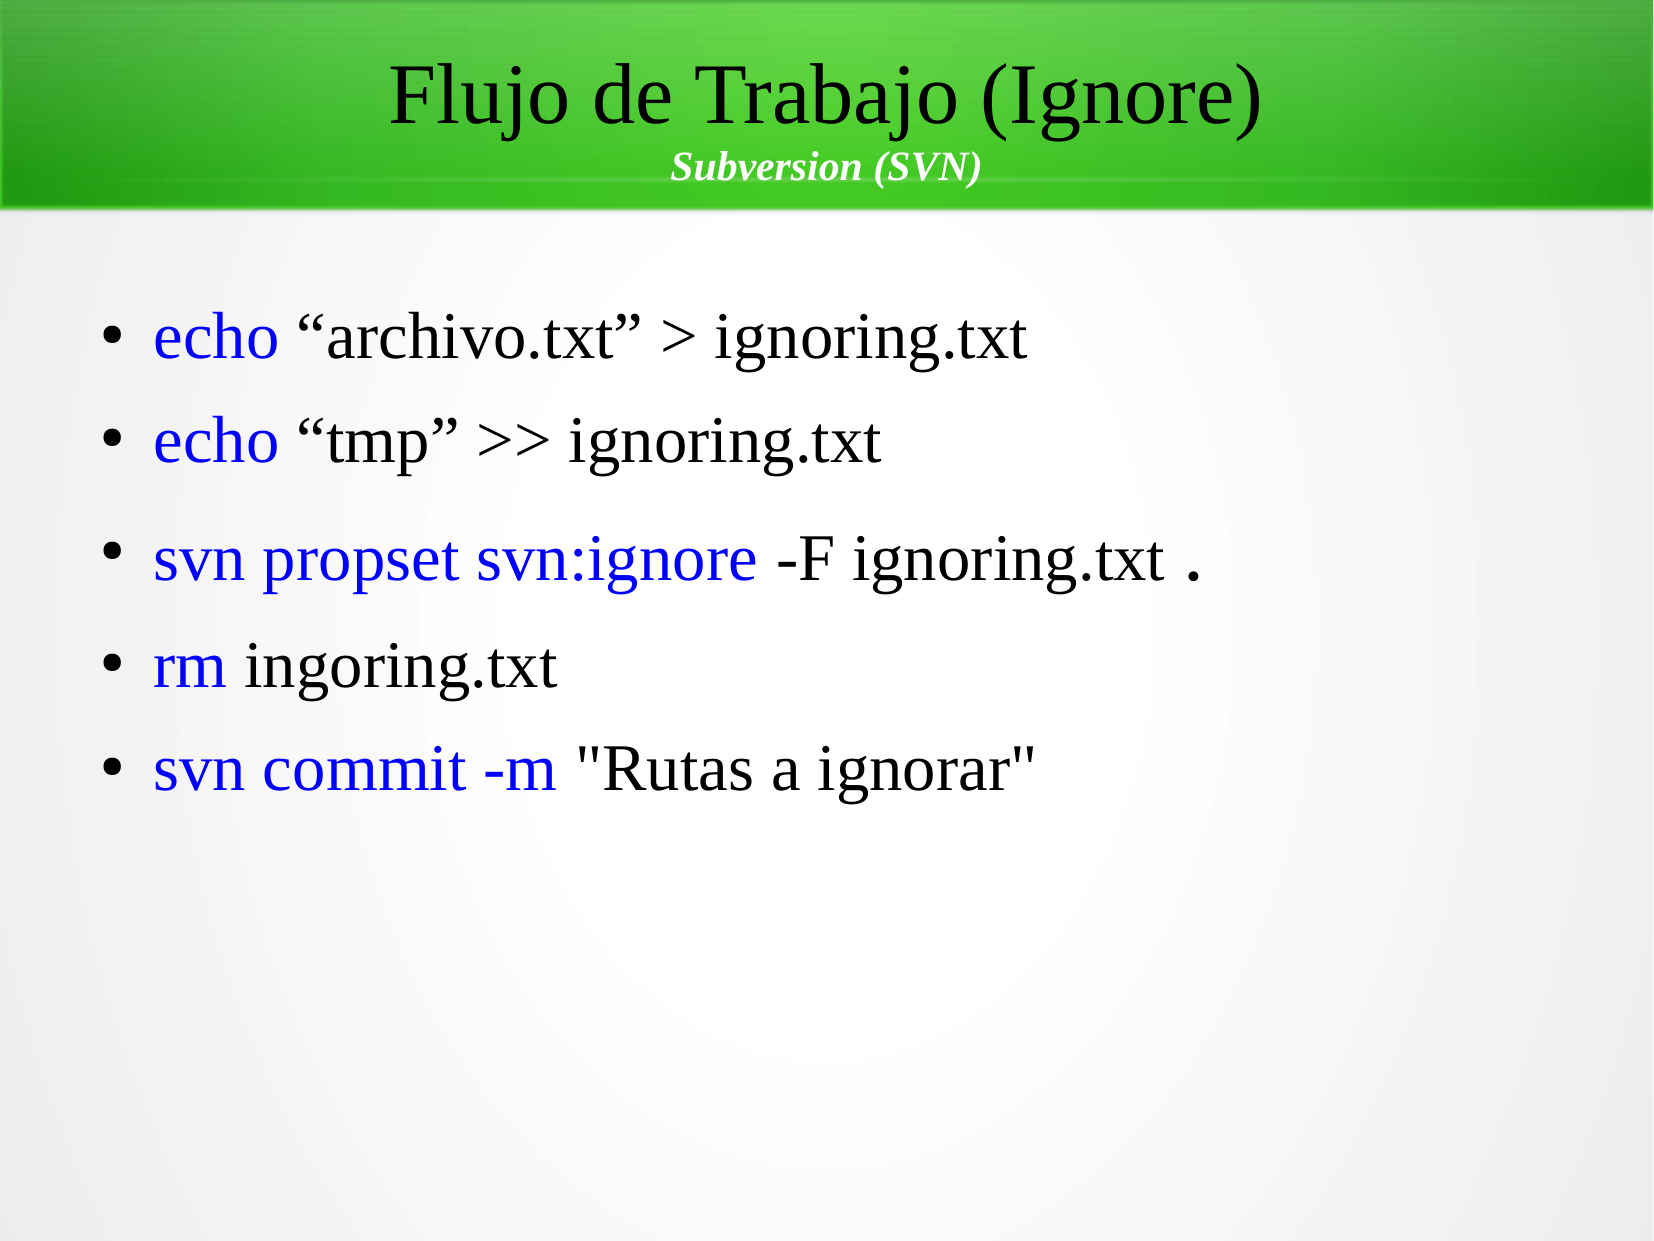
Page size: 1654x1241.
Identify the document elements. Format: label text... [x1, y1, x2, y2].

picture [0, 0, 1654, 1241]
list echo “archivo.txt” > ignoring.txt echo “tmp” >> ignoring.txt svn propset svn:ignore -F ignoring.txt . rm ingoring.txt svn commit -m "Rutas a ignorar" [82, 299, 1571, 1019]
title Flujo de Trabajo (Ignore) Subversion (SVN) [82, 46, 1571, 190]
